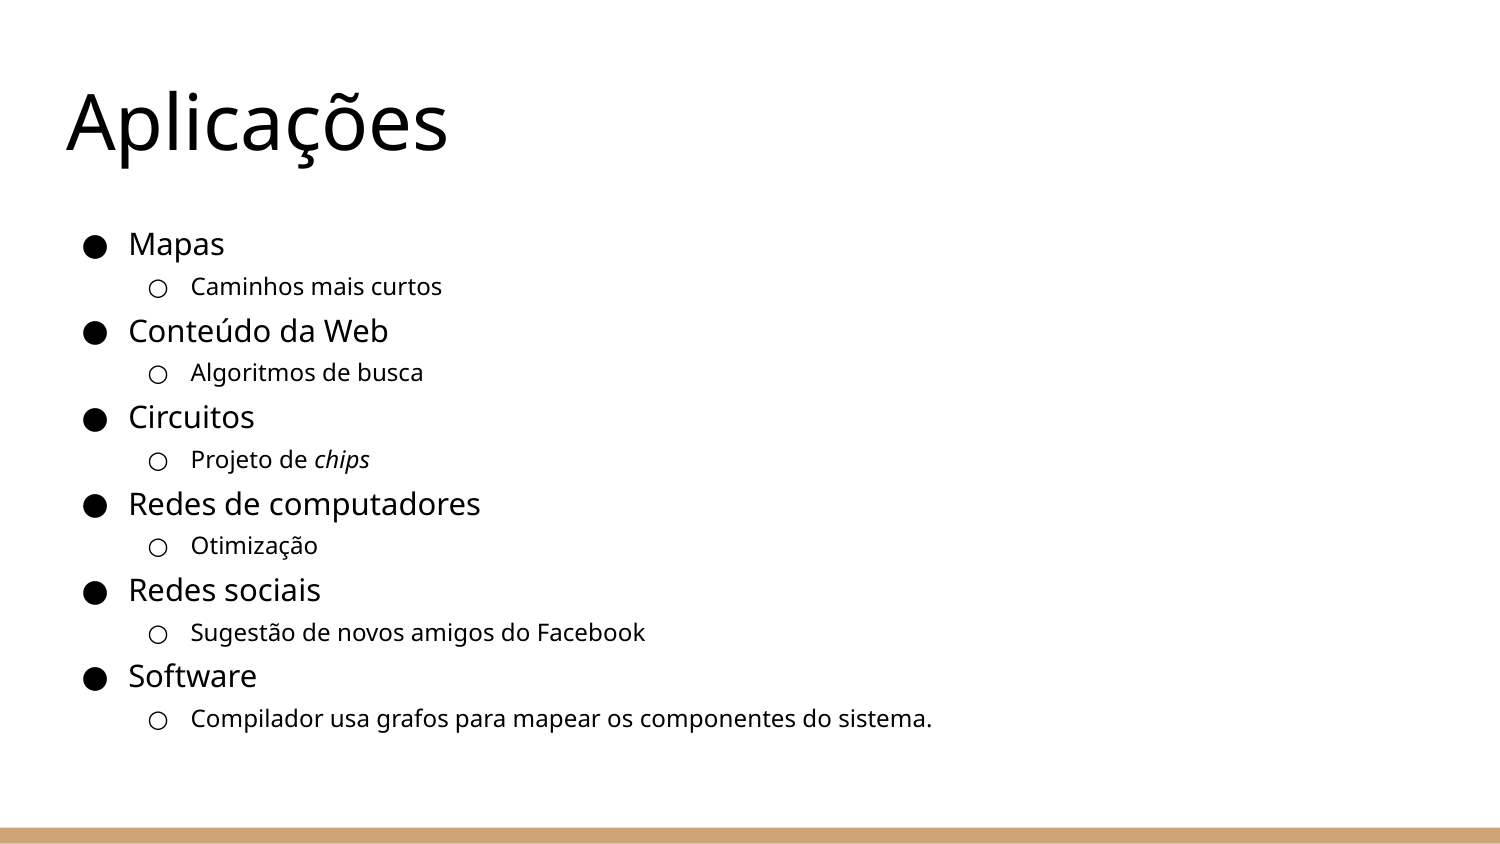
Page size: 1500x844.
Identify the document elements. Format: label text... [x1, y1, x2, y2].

list Mapas Caminhos mais curtos Conteúdo da Web Algoritmos de busca Circuitos Projeto de chips Redes de computadores Otimização Redes sociais Sugestão de novos amigos do Facebook Software Compilador usa grafos para mapear os componentes do sistema. [51, 200, 1449, 752]
title Aplicações [51, 51, 1449, 189]
